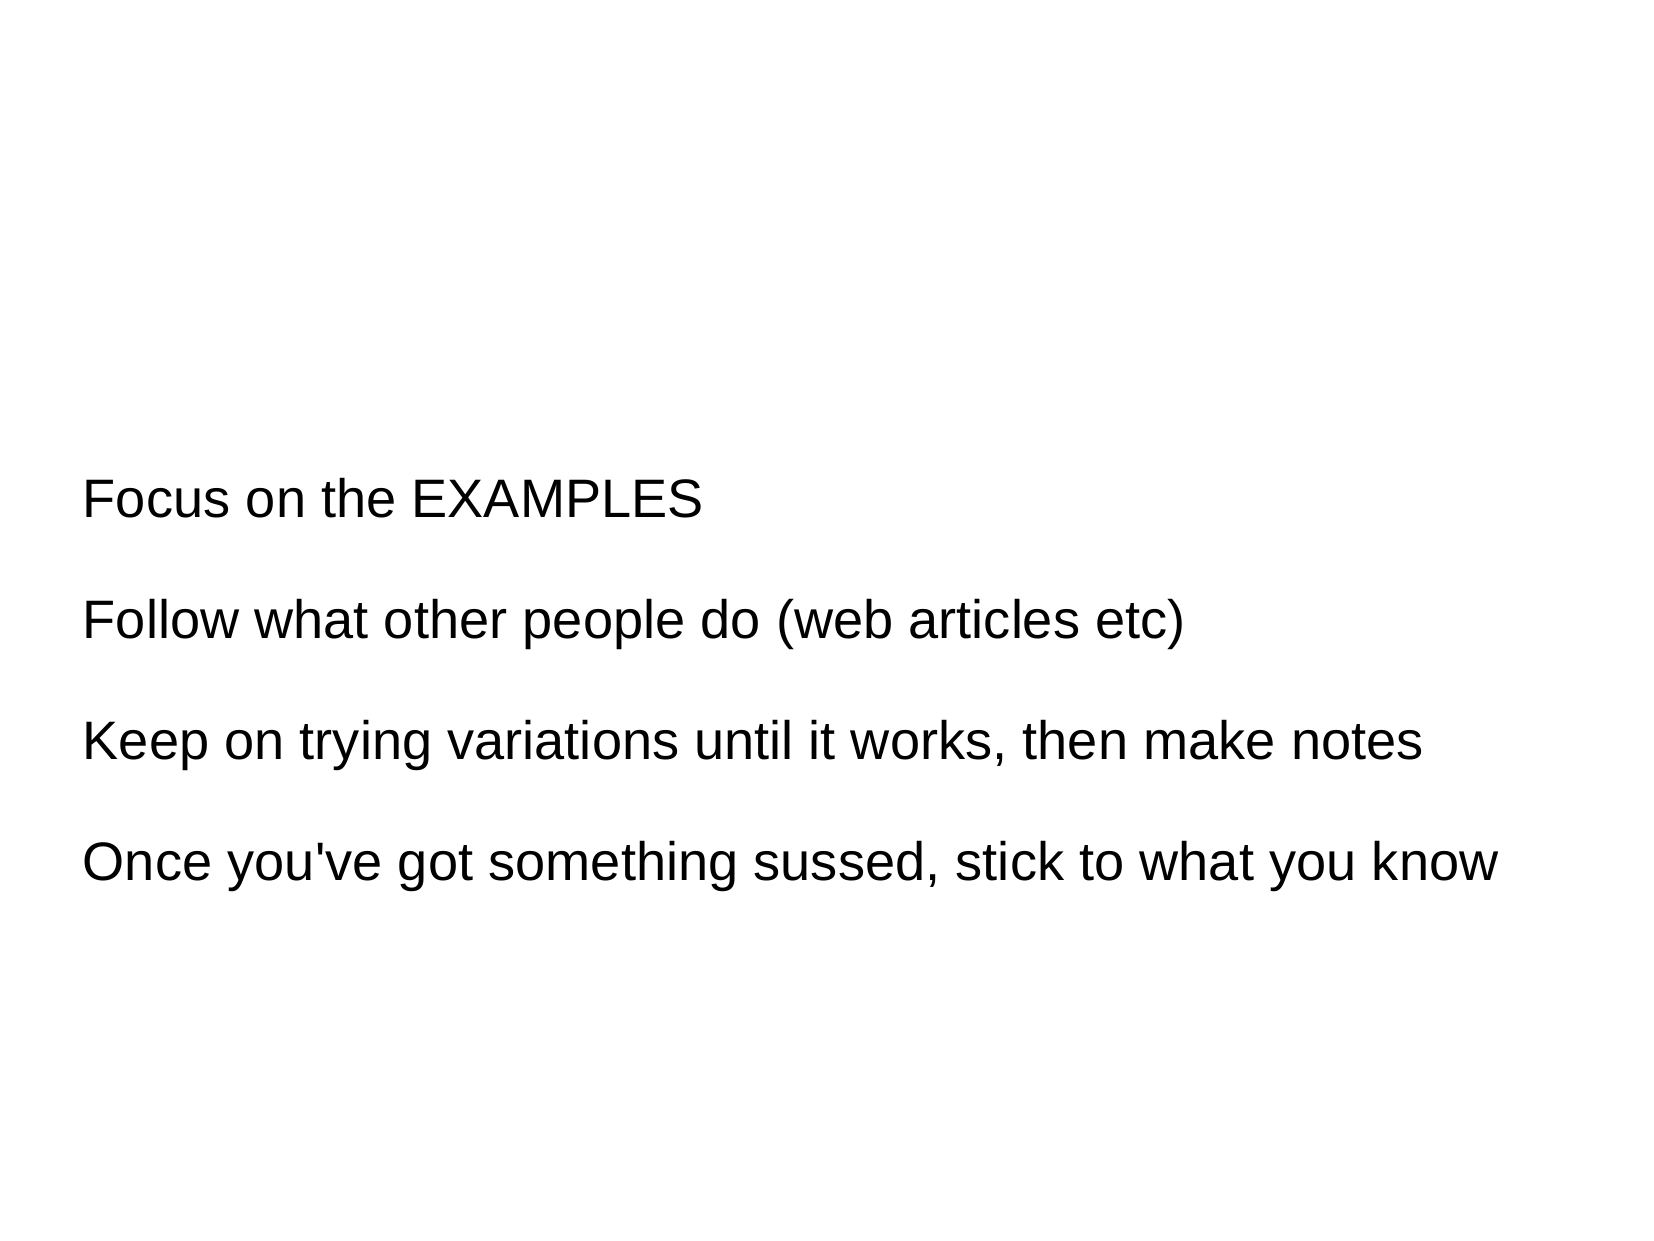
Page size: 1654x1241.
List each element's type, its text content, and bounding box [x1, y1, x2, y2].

text_box Focus on the EXAMPLES Follow what other people do (web articles etc) Keep on trying variations until it works, then make notes Once you've got something sussed, stick to what you know [82, 290, 1538, 1010]
